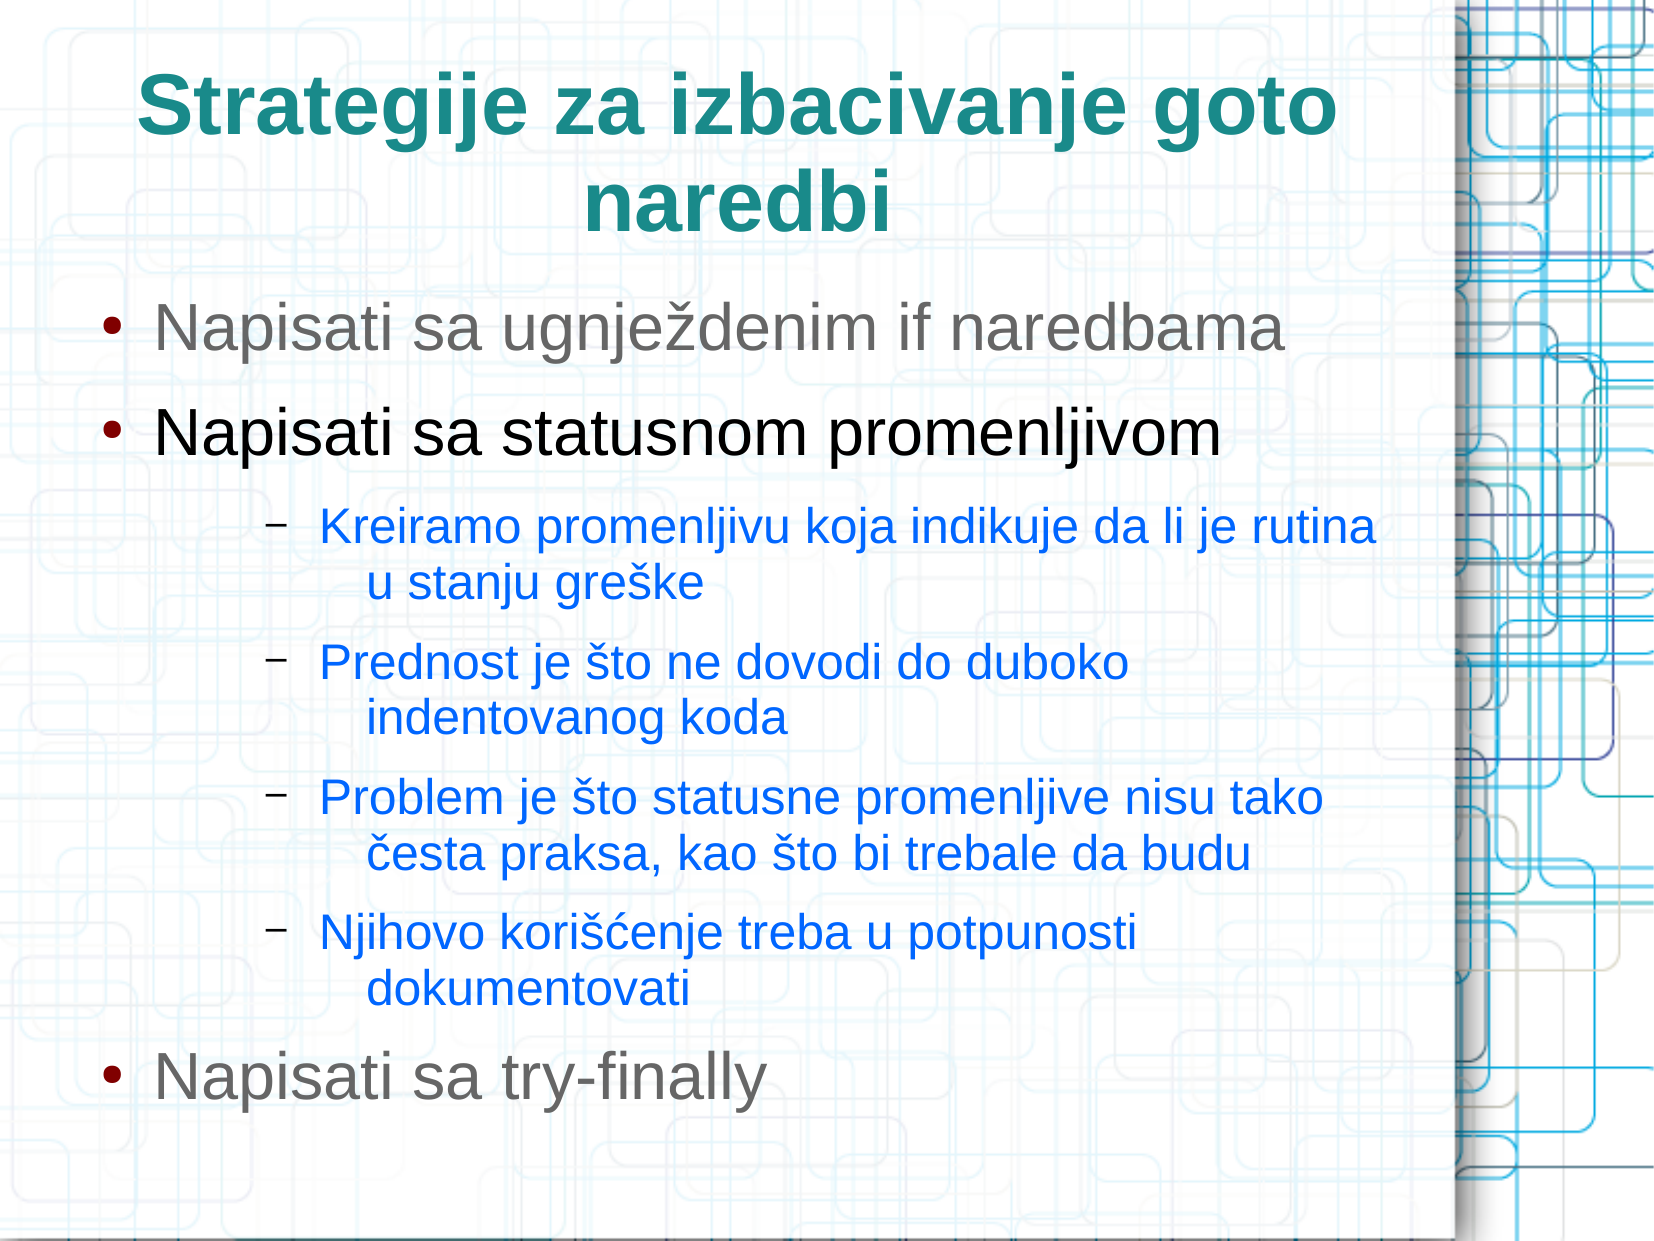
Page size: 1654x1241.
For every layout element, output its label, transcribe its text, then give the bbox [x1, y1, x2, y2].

picture [0, 0, 1654, 1241]
list Napisati sa ugnježdenim if naredbama Napisati sa statusnom promenljivom Kreiramo promenljivu koja indikuje da li je rutina u stanju greške Prednost je što ne dovodi do duboko indentovanog koda Problem je što statusne promenljive nisu tako česta praksa, kao što bi trebale da budu Njihovo korišćenje treba u potpunosti dokumentovati Napisati sa try-finally [82, 290, 1418, 1115]
title Strategije za izbacivanje goto naredbi [59, 49, 1418, 257]
